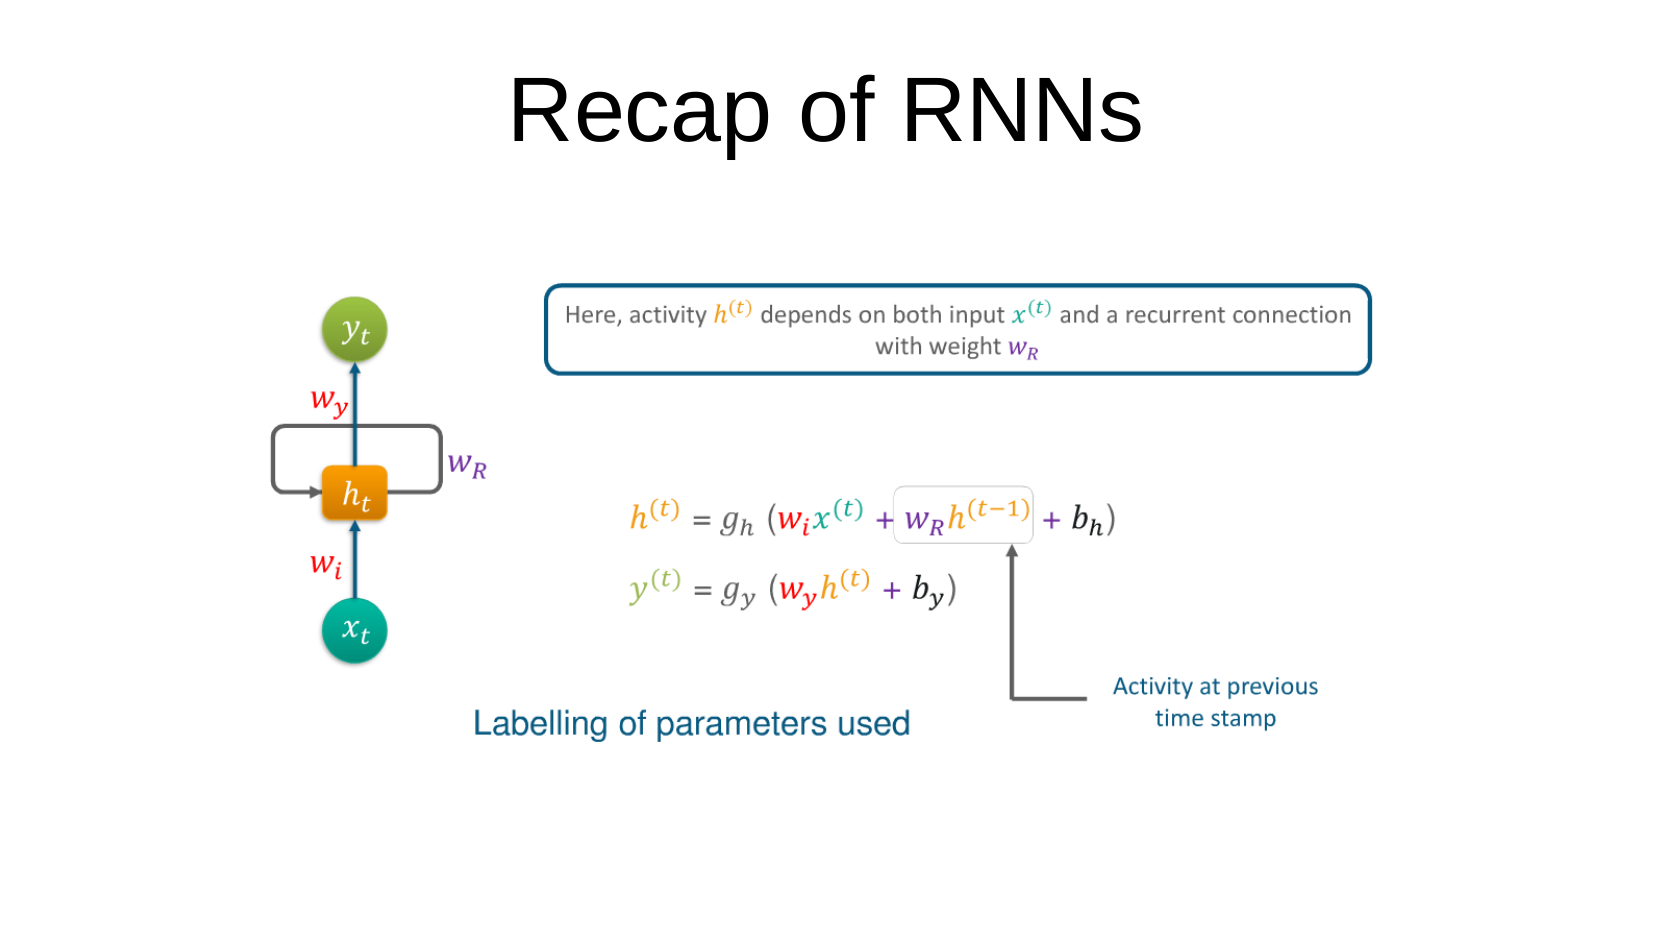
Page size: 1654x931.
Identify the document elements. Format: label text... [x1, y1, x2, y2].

title Recap of RNNs [82, 27, 1571, 183]
picture [248, 248, 1390, 745]
